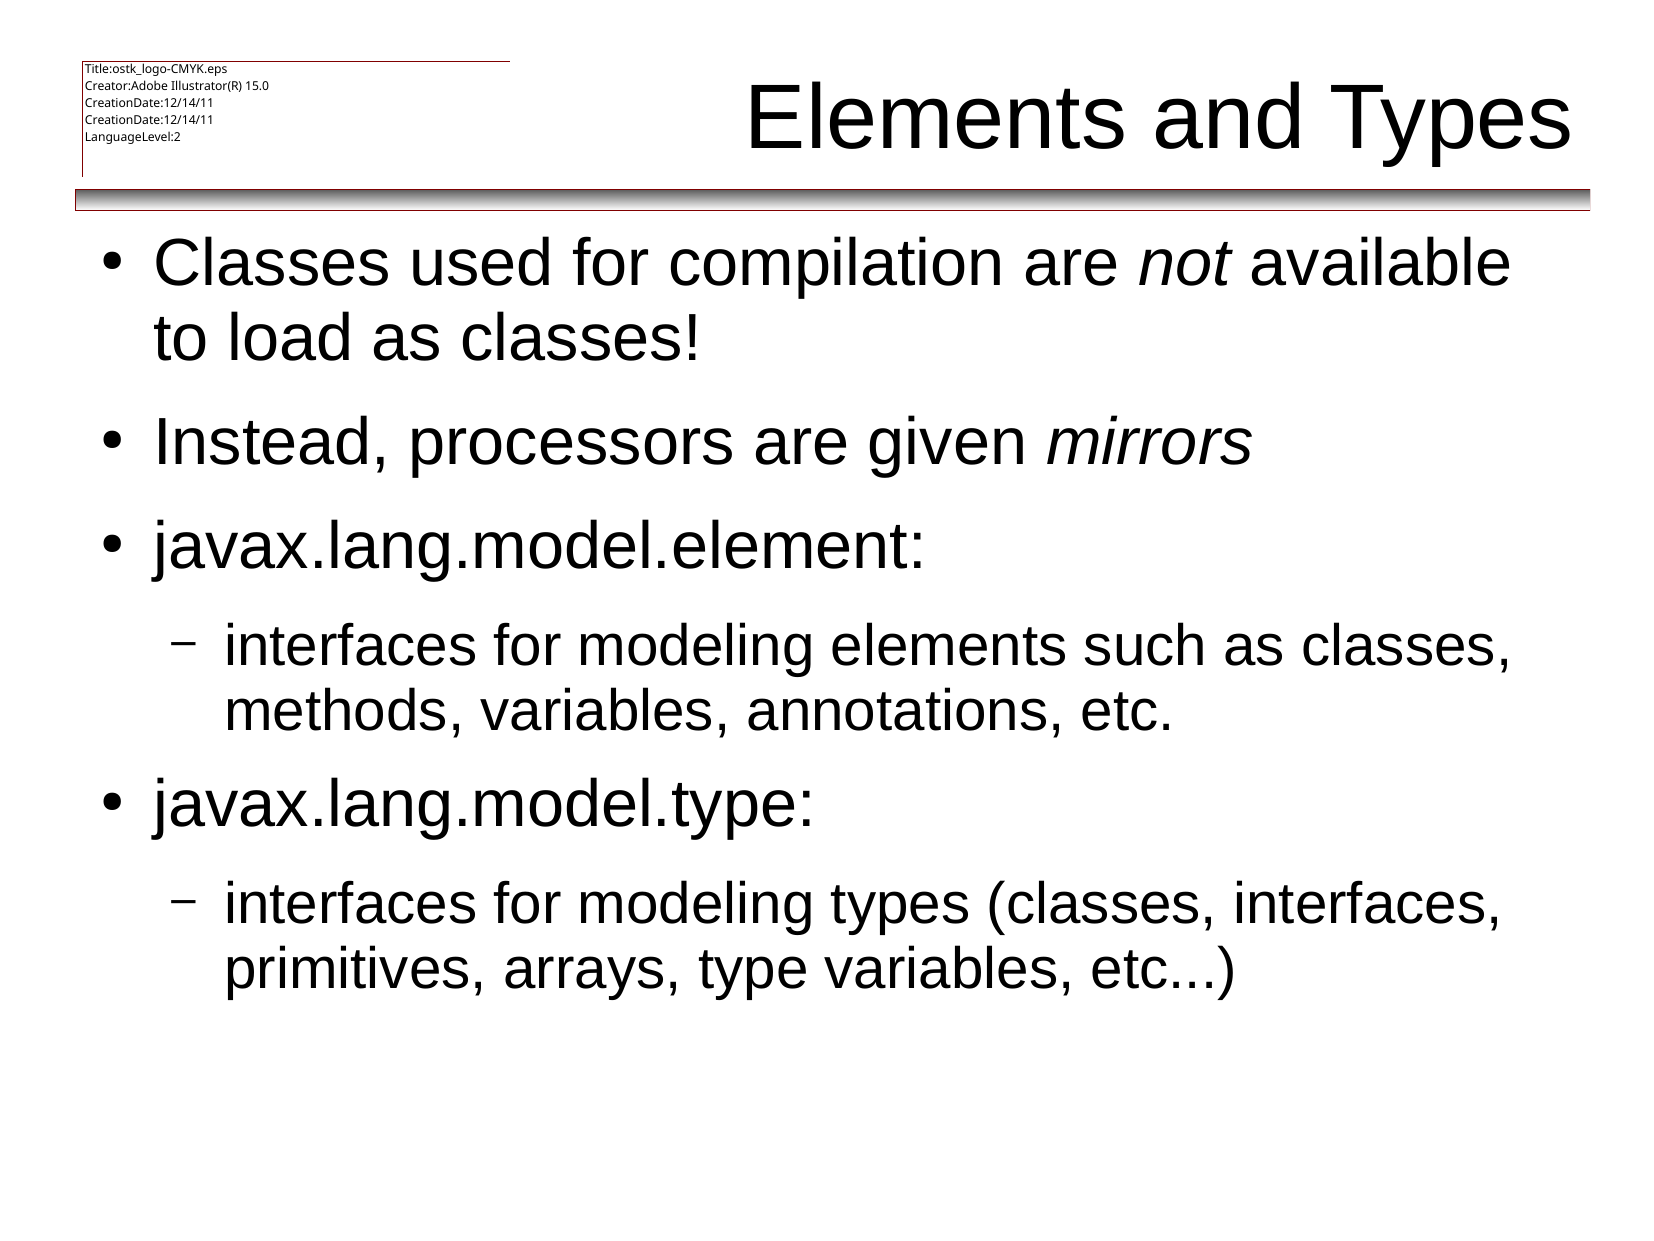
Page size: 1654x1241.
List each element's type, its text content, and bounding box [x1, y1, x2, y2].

list Classes used for compilation are not available to load as classes! Instead, processors are given mirrors javax.lang.model.element: interfaces for modeling elements such as classes, methods, variables, annotations, etc. javax.lang.model.type: interfaces for modeling types (classes, interfaces, primitives, arrays, type variables, etc...) [82, 225, 1538, 1111]
title Elements and Types [529, 65, 1576, 169]
